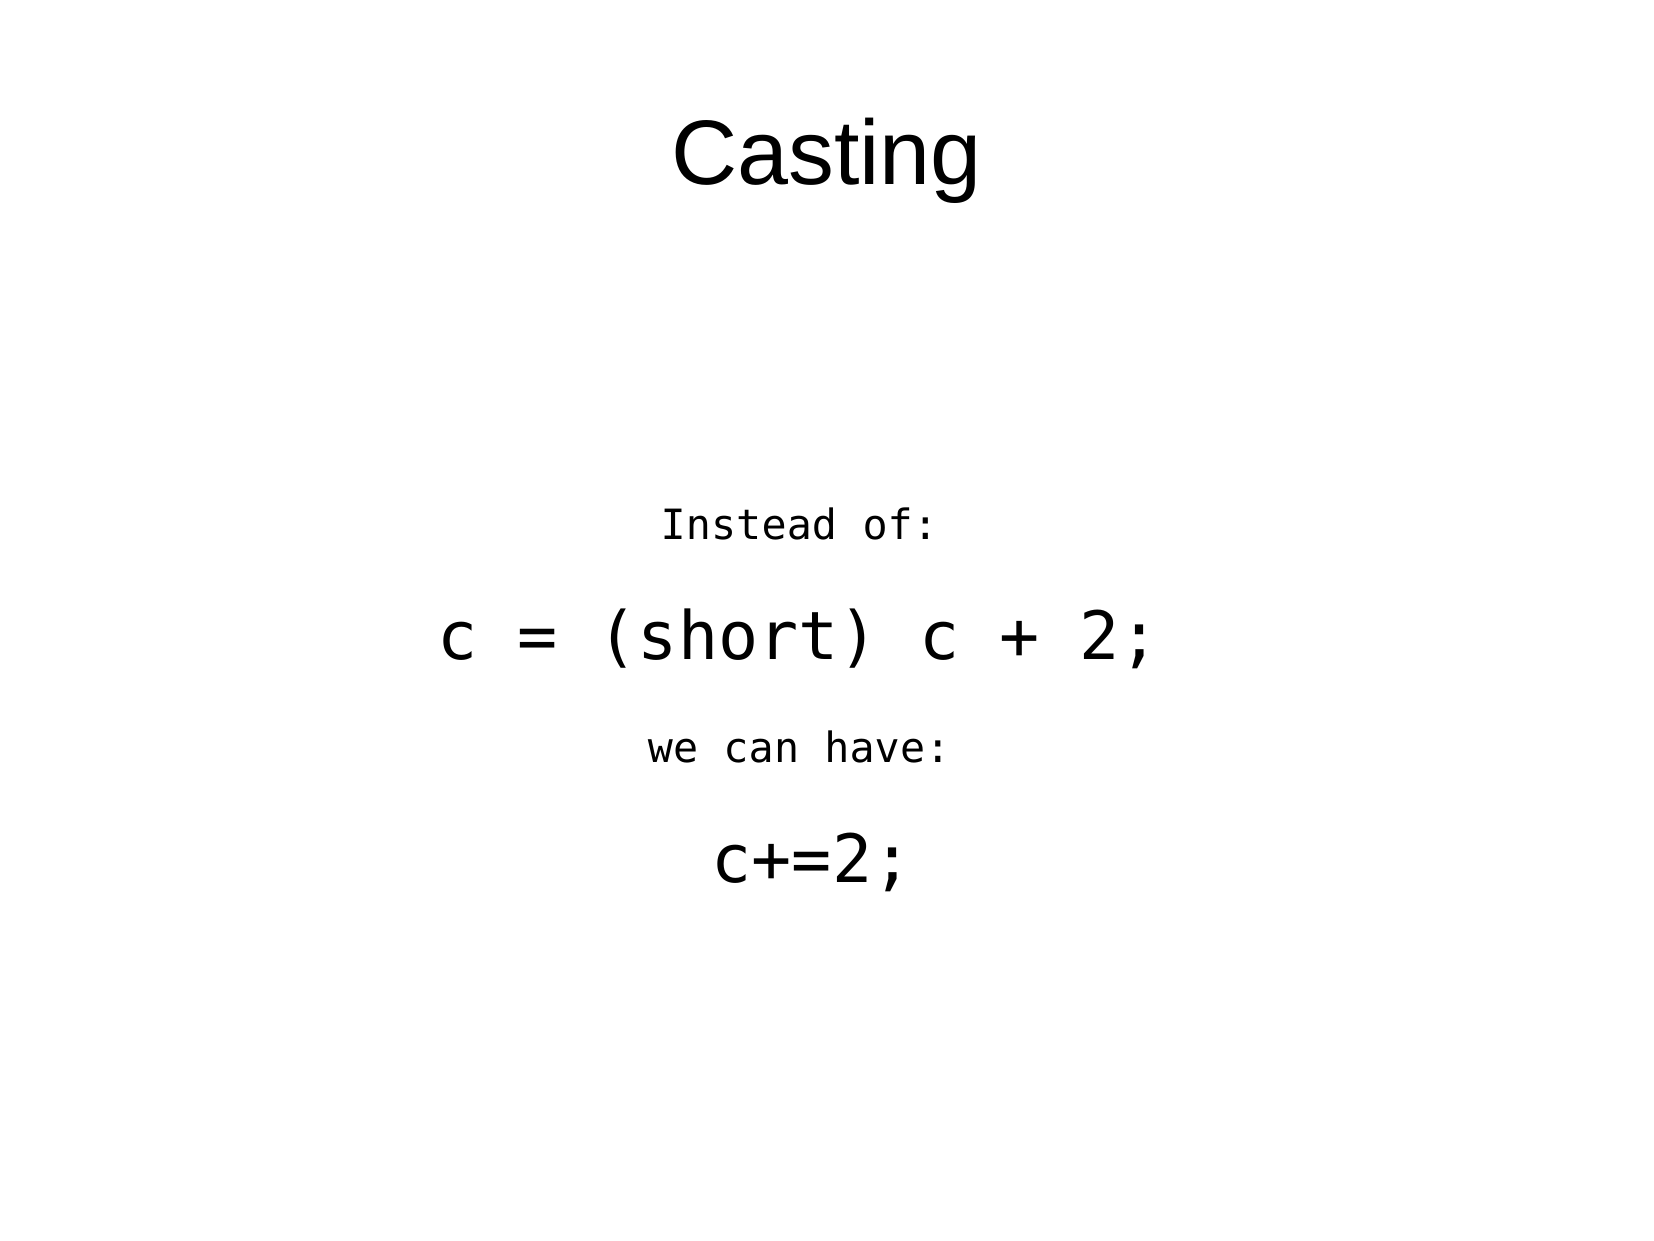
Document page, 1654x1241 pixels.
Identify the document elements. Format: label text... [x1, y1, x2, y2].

subtitle Instead of: c = (short) c + 2; we can have: c+=2; [88, 297, 1536, 1102]
title Casting [82, 56, 1571, 250]
